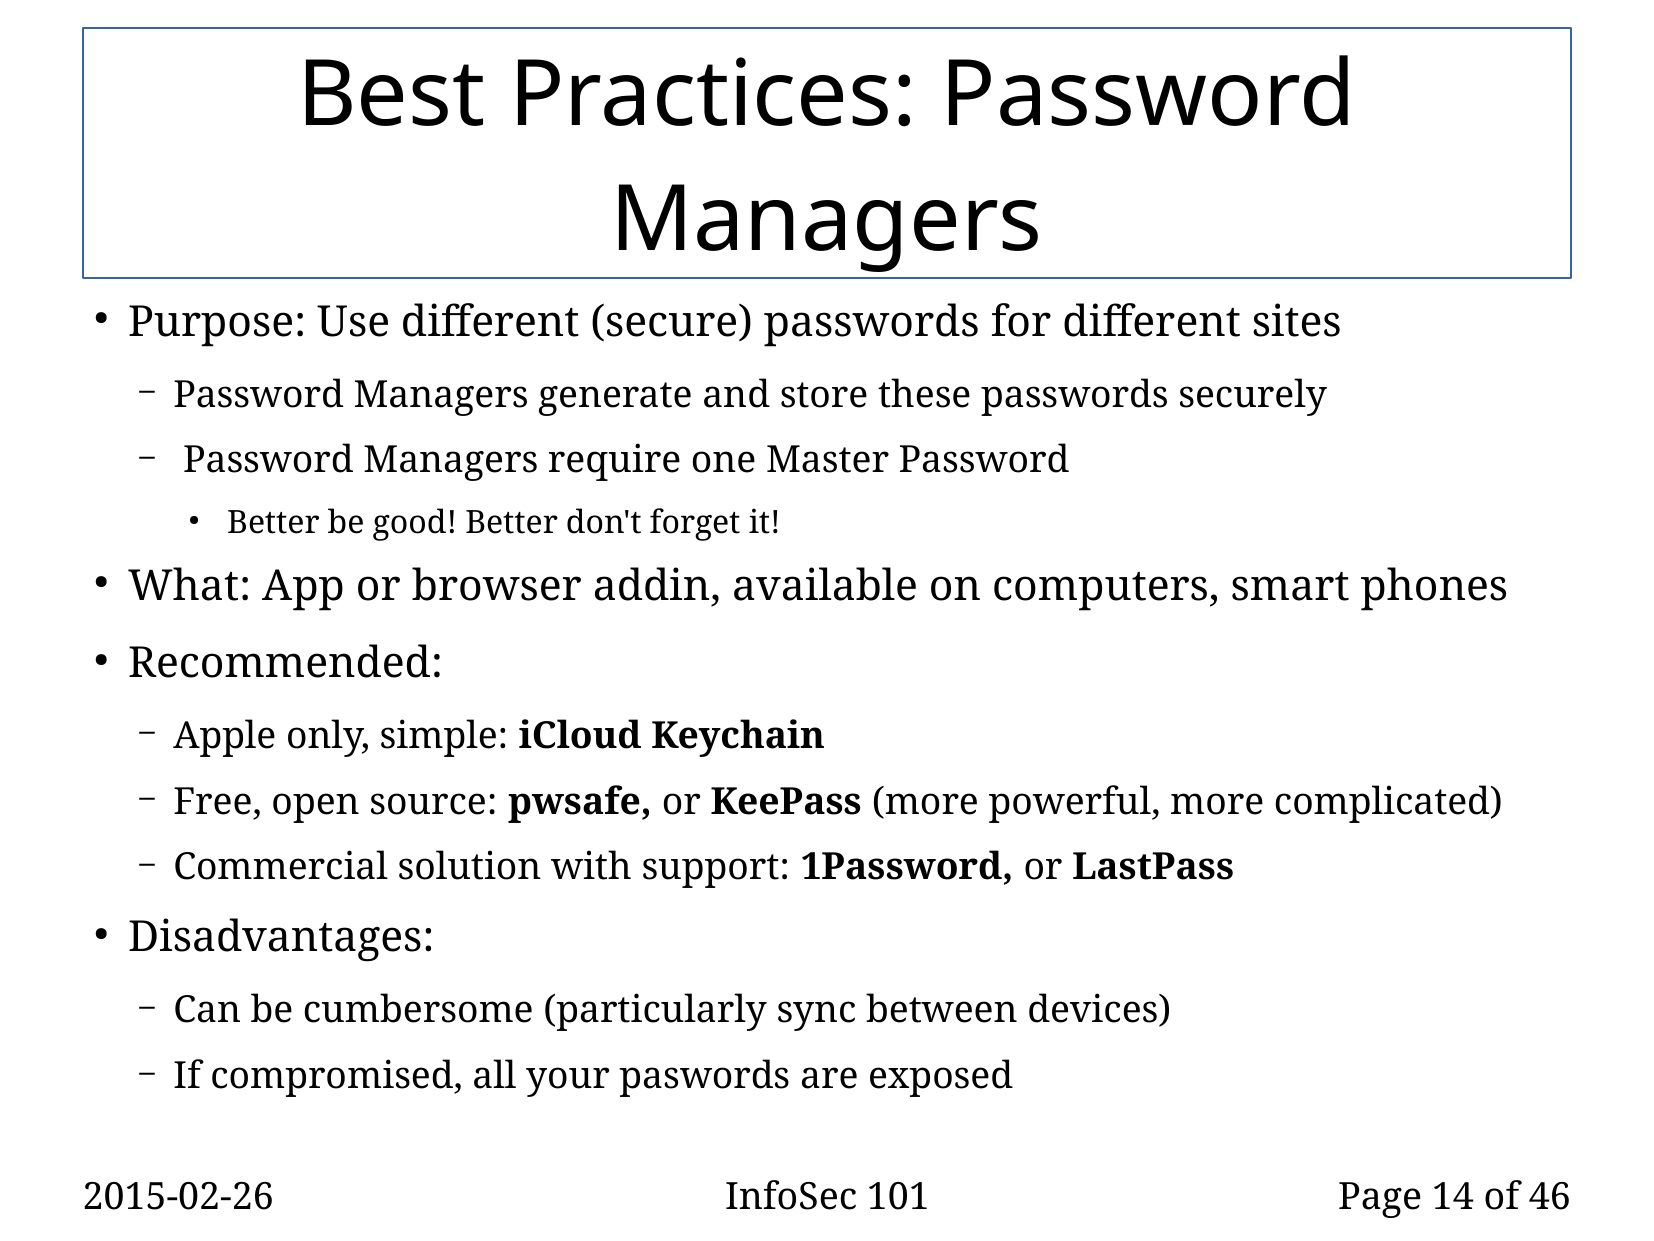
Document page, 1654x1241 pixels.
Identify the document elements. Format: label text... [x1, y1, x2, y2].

title Best Practices: Password Managers [82, 49, 1571, 257]
list Purpose: Use different (secure) passwords for different sites Password Managers generate and store these passwords securely Password Managers require one Master Password Better be good! Better don't forget it! What: App or browser addin, available on computers, smart phones Recommended: Apple only, simple: iCloud Keychain Free, open source: pwsafe, or KeePass (more powerful, more complicated) Commercial solution with support: 1Password, or LastPass Disadvantages: Can be cumbersome (particularly sync between devices) If compromised, all your paswords are exposed [82, 290, 1571, 1126]
